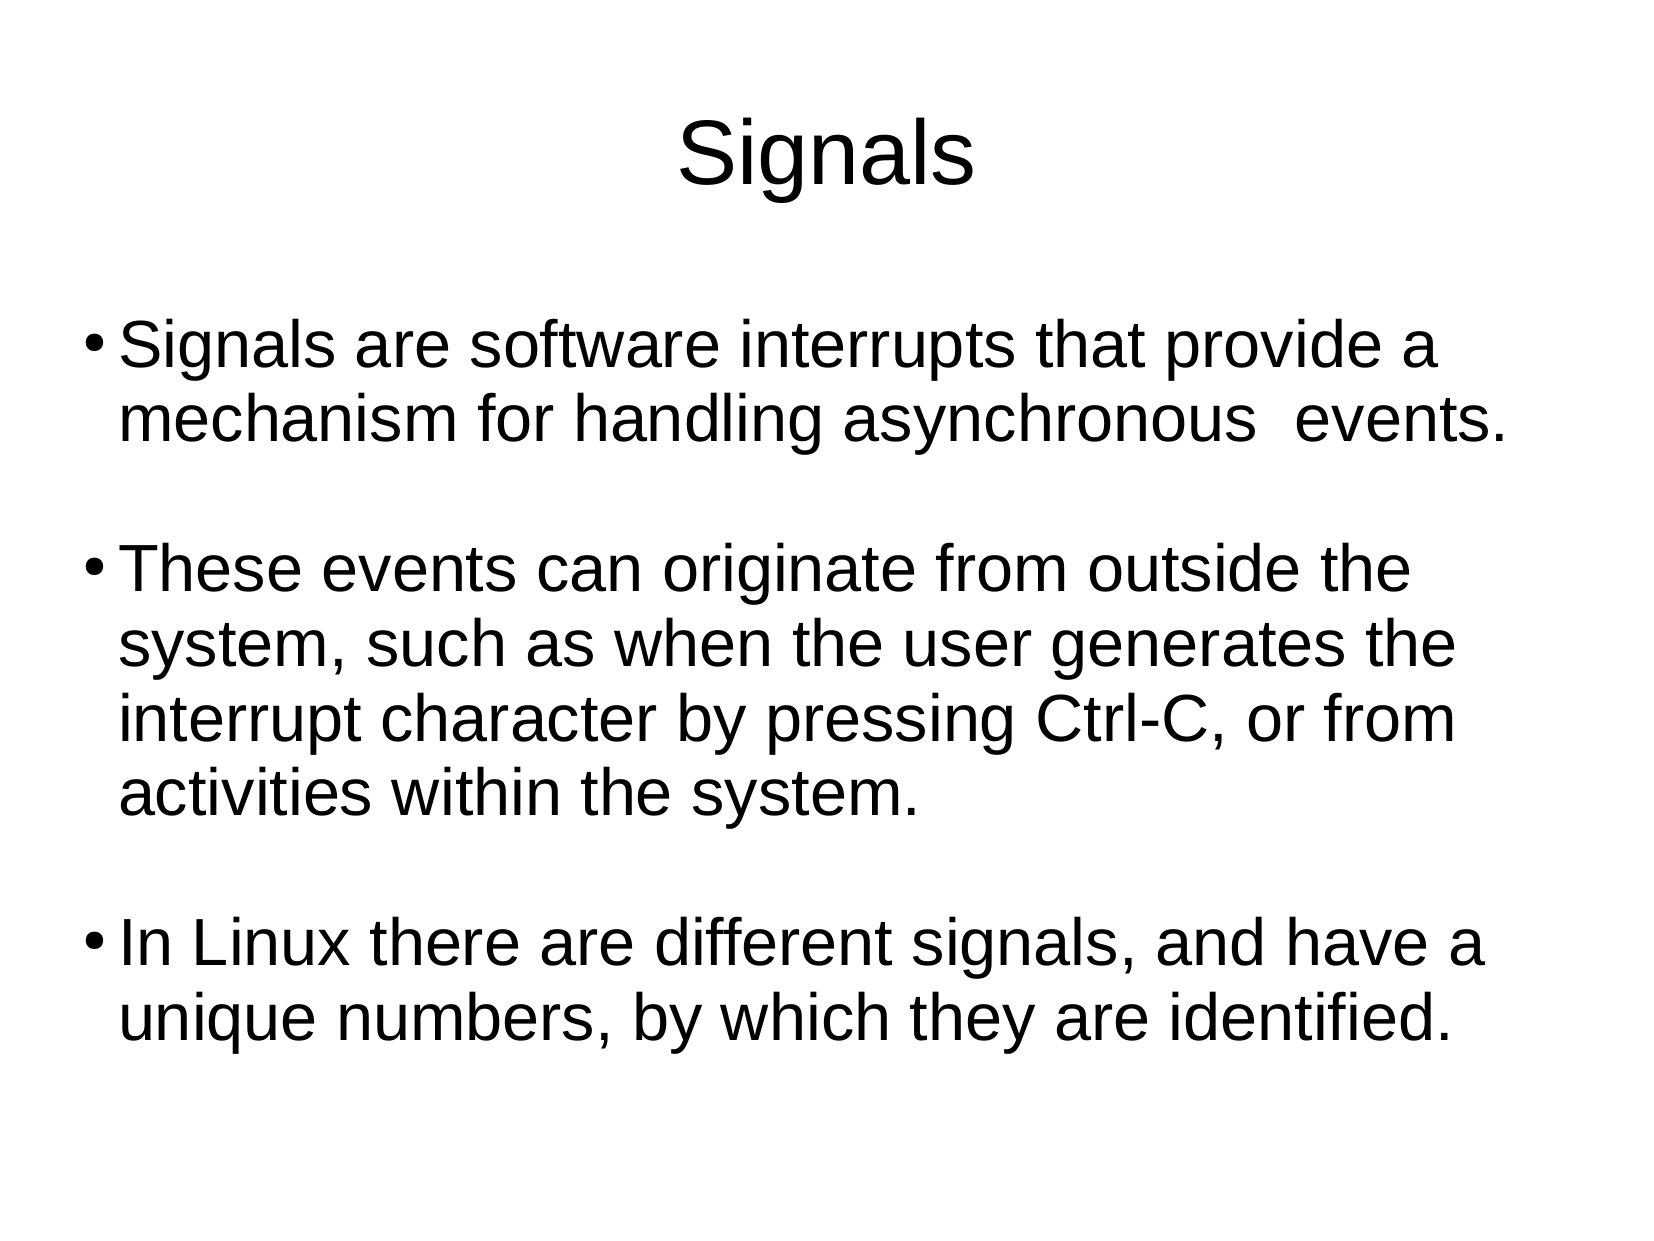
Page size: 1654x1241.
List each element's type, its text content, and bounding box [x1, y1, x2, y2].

title Signals [82, 49, 1571, 257]
subtitle Signals are software interrupts that provide a mechanism for handling asynchronous events. These events can originate from outside the system, such as when the user generates the interrupt character by pressing Ctrl-C, or from activities within the system. In Linux there are different signals, and have a unique numbers, by which they are identified. [82, 290, 1571, 1146]
